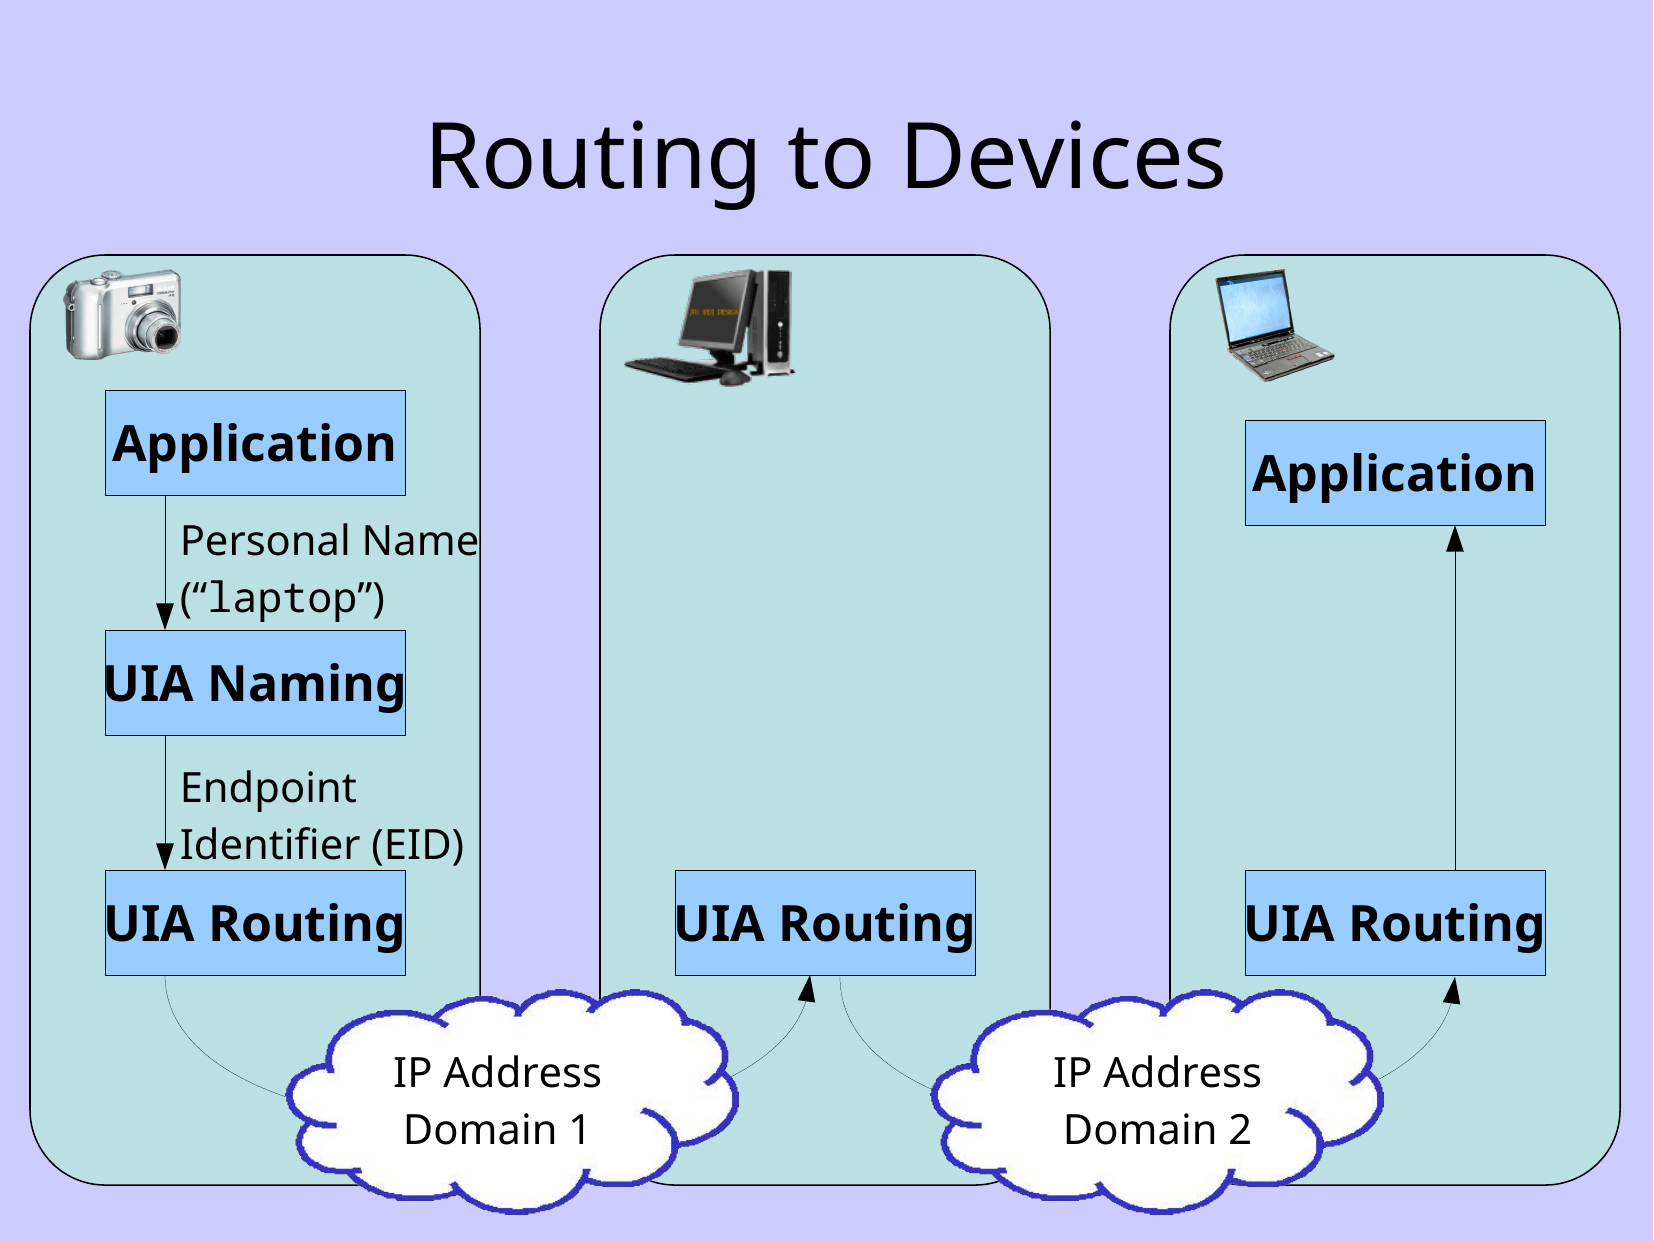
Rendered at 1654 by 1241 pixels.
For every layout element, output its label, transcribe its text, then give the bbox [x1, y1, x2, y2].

picture [285, 989, 739, 1216]
text_box UIA Naming [105, 630, 406, 736]
text_box IP Address Domain 1 [350, 1035, 646, 1147]
picture [63, 269, 181, 361]
picture [624, 269, 796, 387]
picture [930, 989, 1384, 1216]
text_box IP Address Domain 2 [1010, 1035, 1306, 1147]
text_box [166, 862, 481, 1096]
text_box UIA Routing [105, 870, 406, 976]
text_box [1170, 257, 1621, 1186]
text_box [166, 616, 481, 750]
text_box Endpoint Identifier (EID) [166, 750, 481, 862]
text_box [30, 257, 481, 1186]
text_box [600, 257, 1051, 1087]
picture [1215, 269, 1335, 382]
text_box UIA Routing [1245, 870, 1546, 976]
text_box UIA Routing [675, 870, 976, 976]
text_box [739, 976, 930, 1186]
text_box Personal Name (“laptop”) [166, 503, 511, 616]
text_box Application [105, 390, 406, 496]
title Routing to Devices [82, 49, 1571, 257]
text_box Application [1245, 420, 1546, 526]
